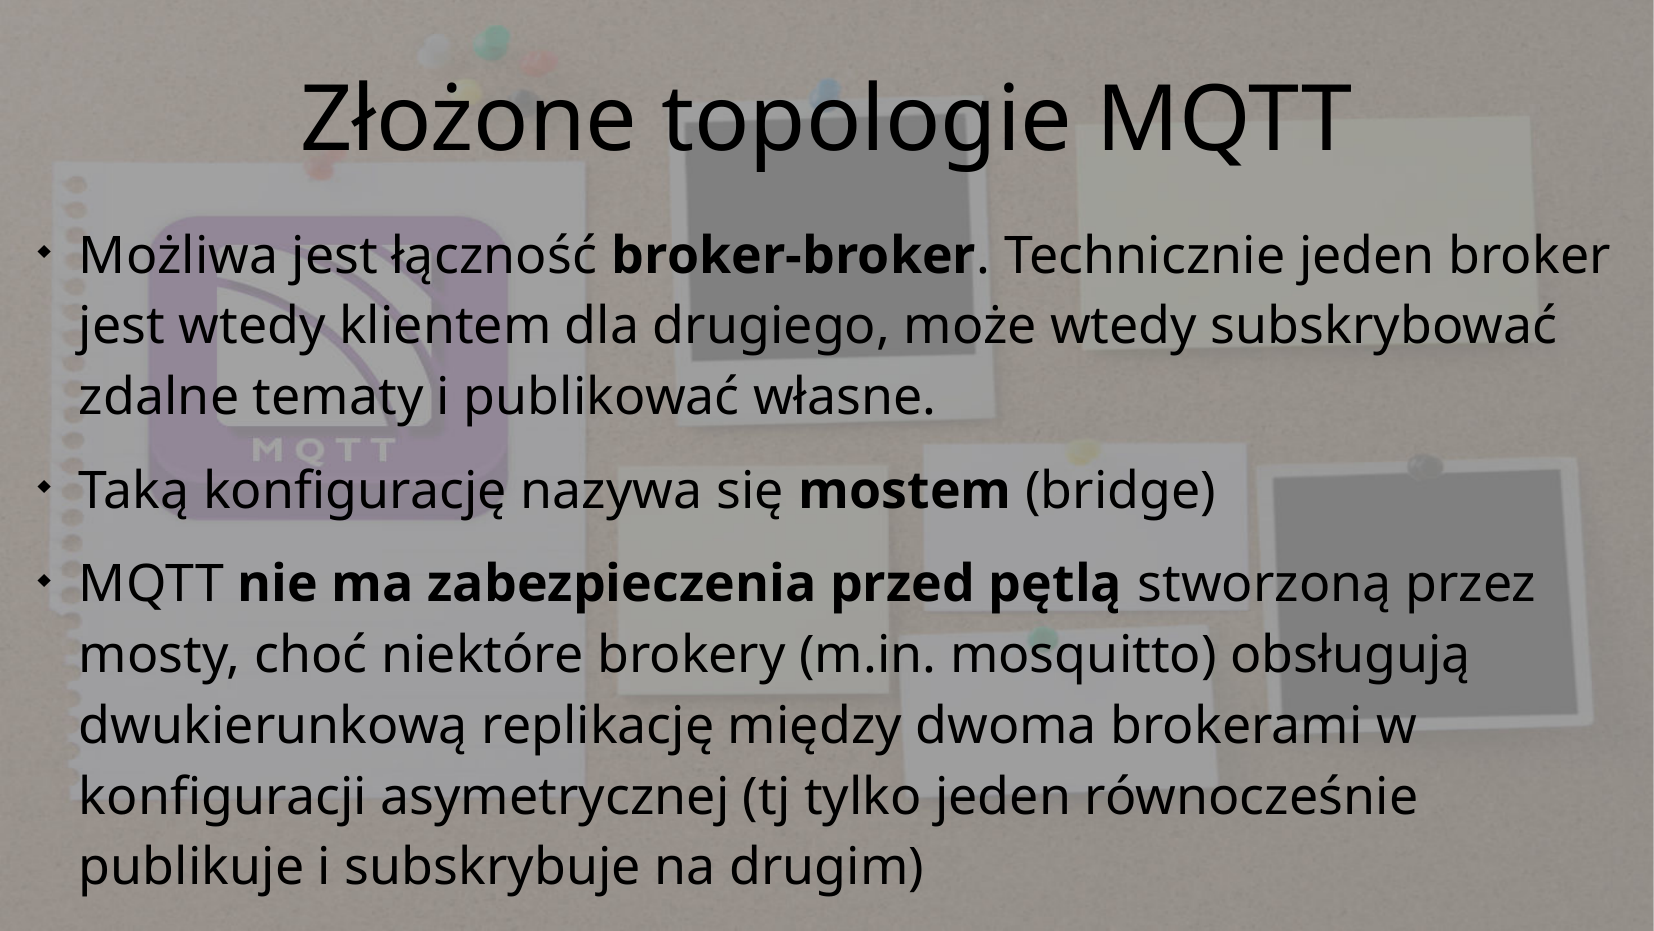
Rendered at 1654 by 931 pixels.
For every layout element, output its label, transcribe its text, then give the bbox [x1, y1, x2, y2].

title Złożone topologie MQTT [82, 37, 1571, 193]
list Możliwa jest łączność broker-broker. Technicznie jeden broker jest wtedy klientem dla drugiego, może wtedy subskrybować zdalne tematy i publikować własne. Taką konfigurację nazywa się mostem (bridge) MQTT nie ma zabezpieczenia przed pętlą stworzoną przez mosty, choć niektóre brokery (m.in. mosquitto) obsługują dwukierunkową replikację między dwoma brokerami w konfiguracji asymetrycznej (tj tylko jeden równocześnie publikuje i subskrybuje na drugim) [23, 217, 1630, 910]
picture [0, 0, 1654, 931]
